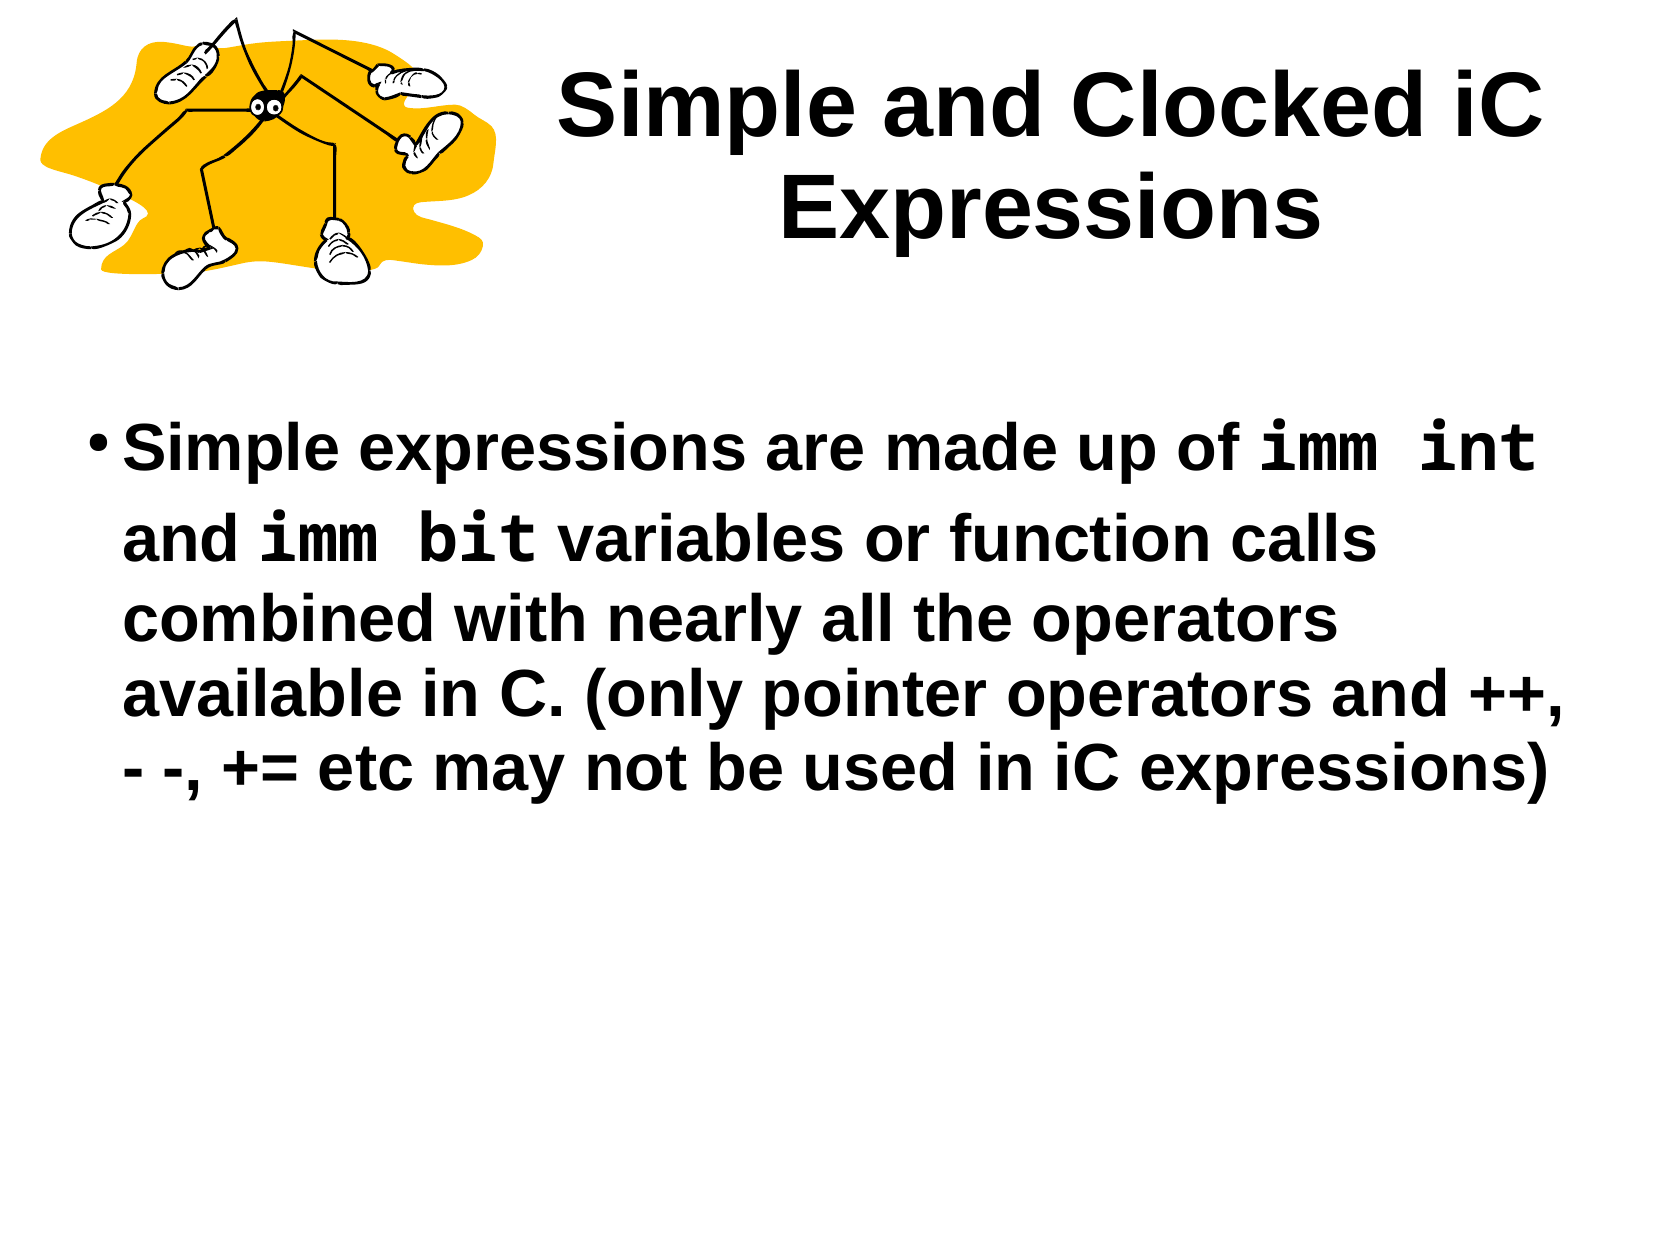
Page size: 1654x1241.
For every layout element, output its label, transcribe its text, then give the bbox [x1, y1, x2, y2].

title Simple and Clocked iC Expressions [531, 49, 1571, 105]
picture [40, 17, 497, 291]
subtitle Simple expressions are made up of imm int and imm bit variables or function calls combined with nearly all the operators available in C. (only pointer operators and ++, - -, += etc may not be used in iC expressions) [86, 105, 1575, 1241]
